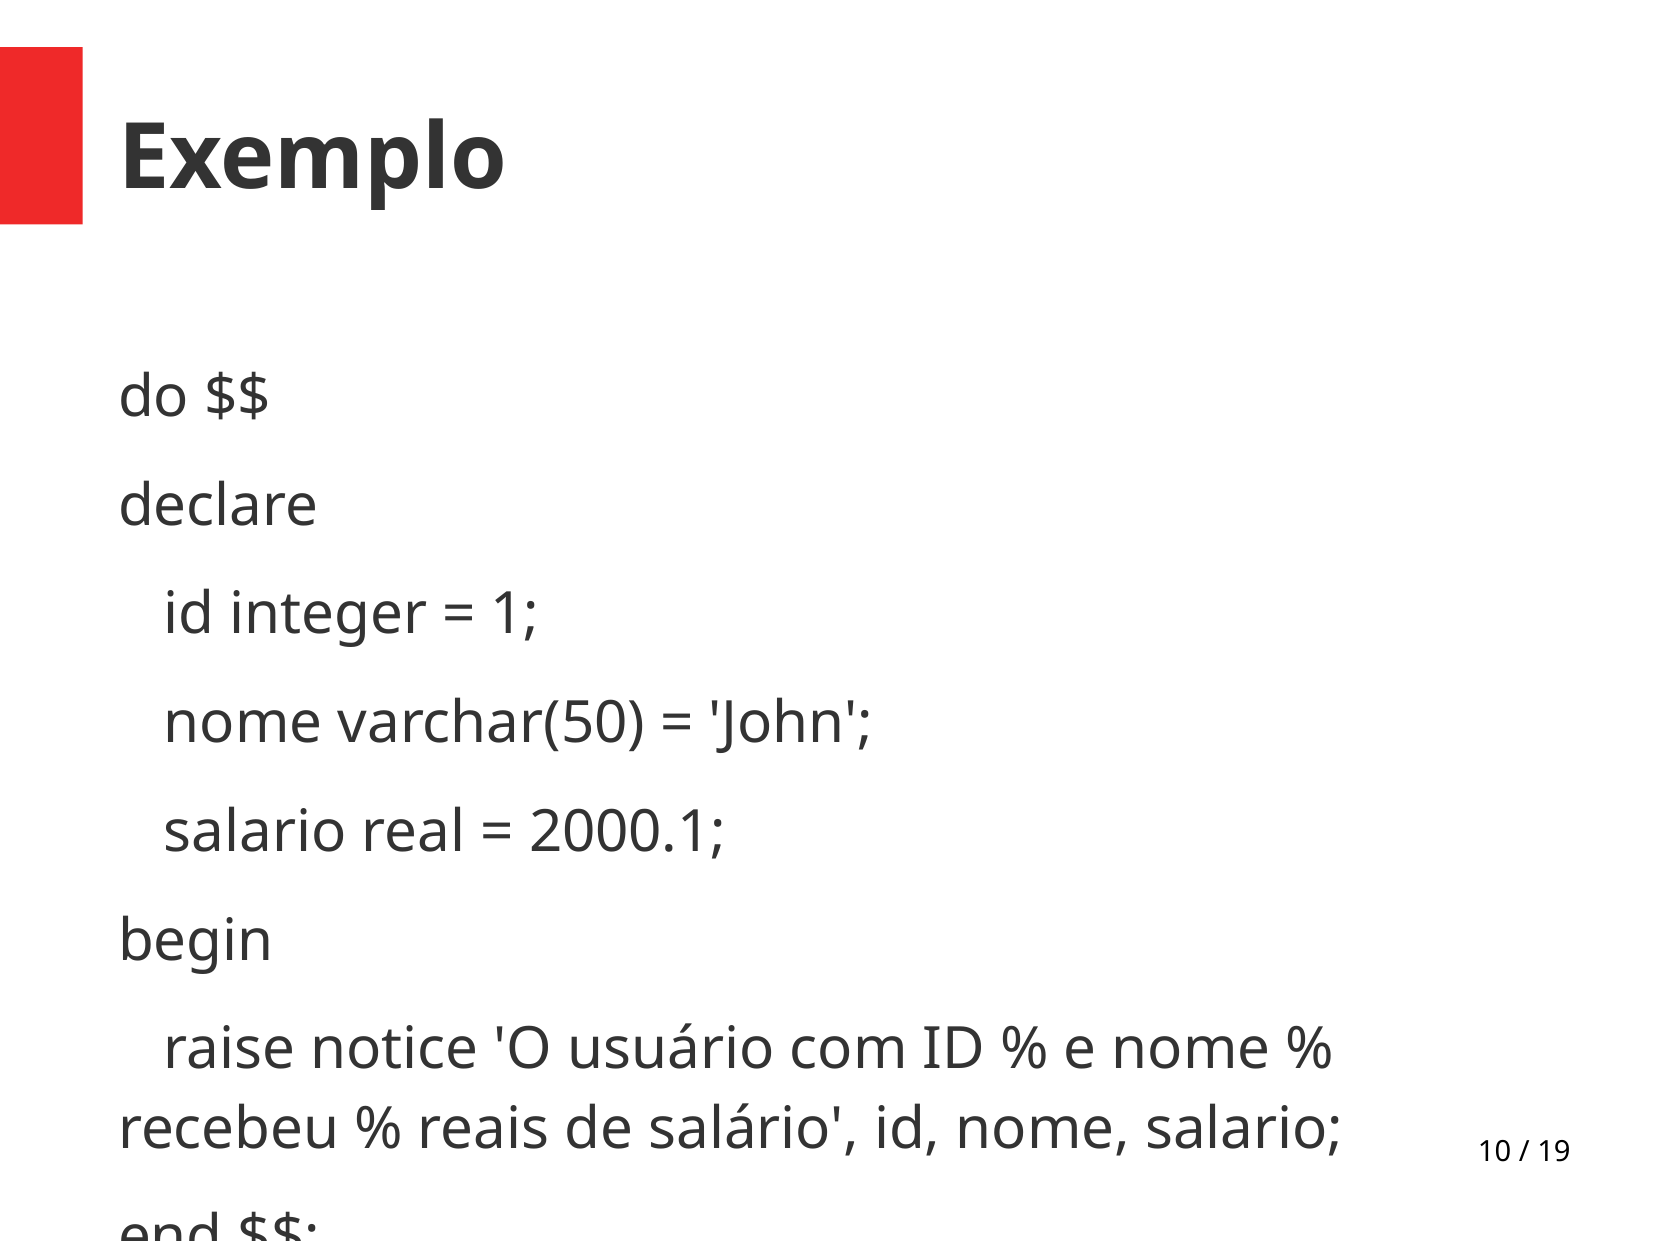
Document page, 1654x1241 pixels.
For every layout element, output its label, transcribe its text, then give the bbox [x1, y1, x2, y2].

list do $$ declare id integer = 1; nome varchar(50) = 'John'; salario real = 2000.1; begin raise notice 'O usuário com ID % e nome % recebeu % reais de salário', id, nome, salario; end $$; [118, 354, 1536, 1074]
title Exemplo [118, 49, 1571, 257]
